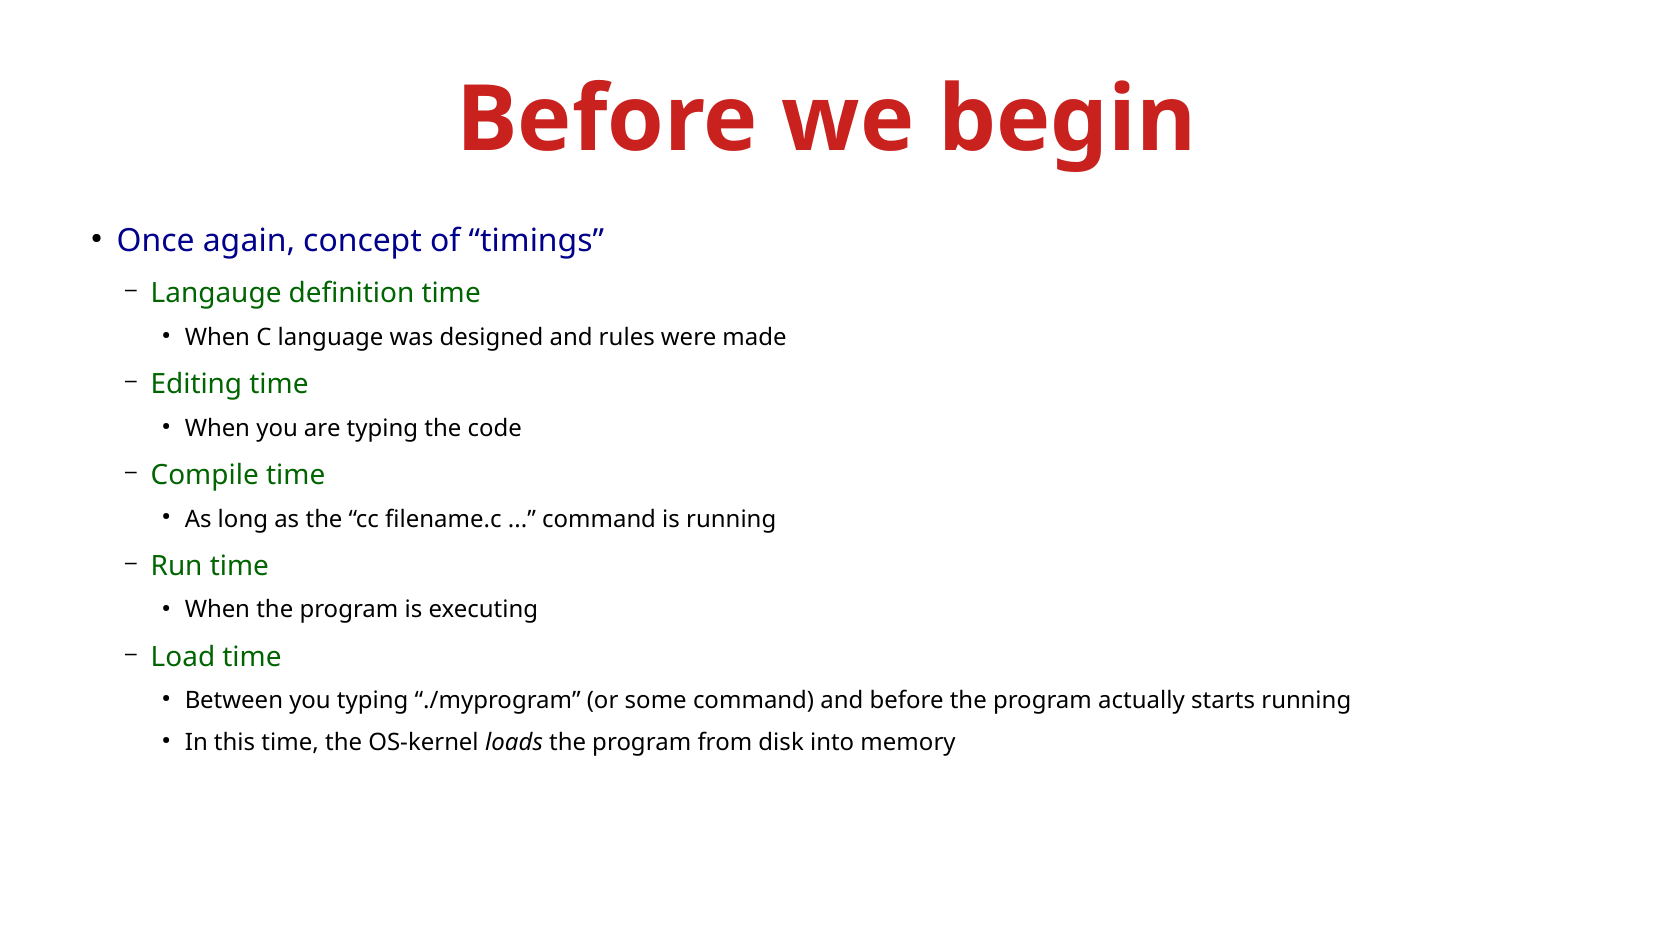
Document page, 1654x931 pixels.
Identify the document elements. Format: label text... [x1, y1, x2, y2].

title Before we begin [82, 37, 1571, 193]
list Once again, concept of “timings” Langauge definition time When C language was designed and rules were made Editing time When you are typing the code Compile time As long as the “cc filename.c ...” command is running Run time When the program is executing Load time Between you typing “./myprogram” (or some command) and before the program actually starts running In this time, the OS-kernel loads the program from disk into memory [82, 217, 1571, 758]
